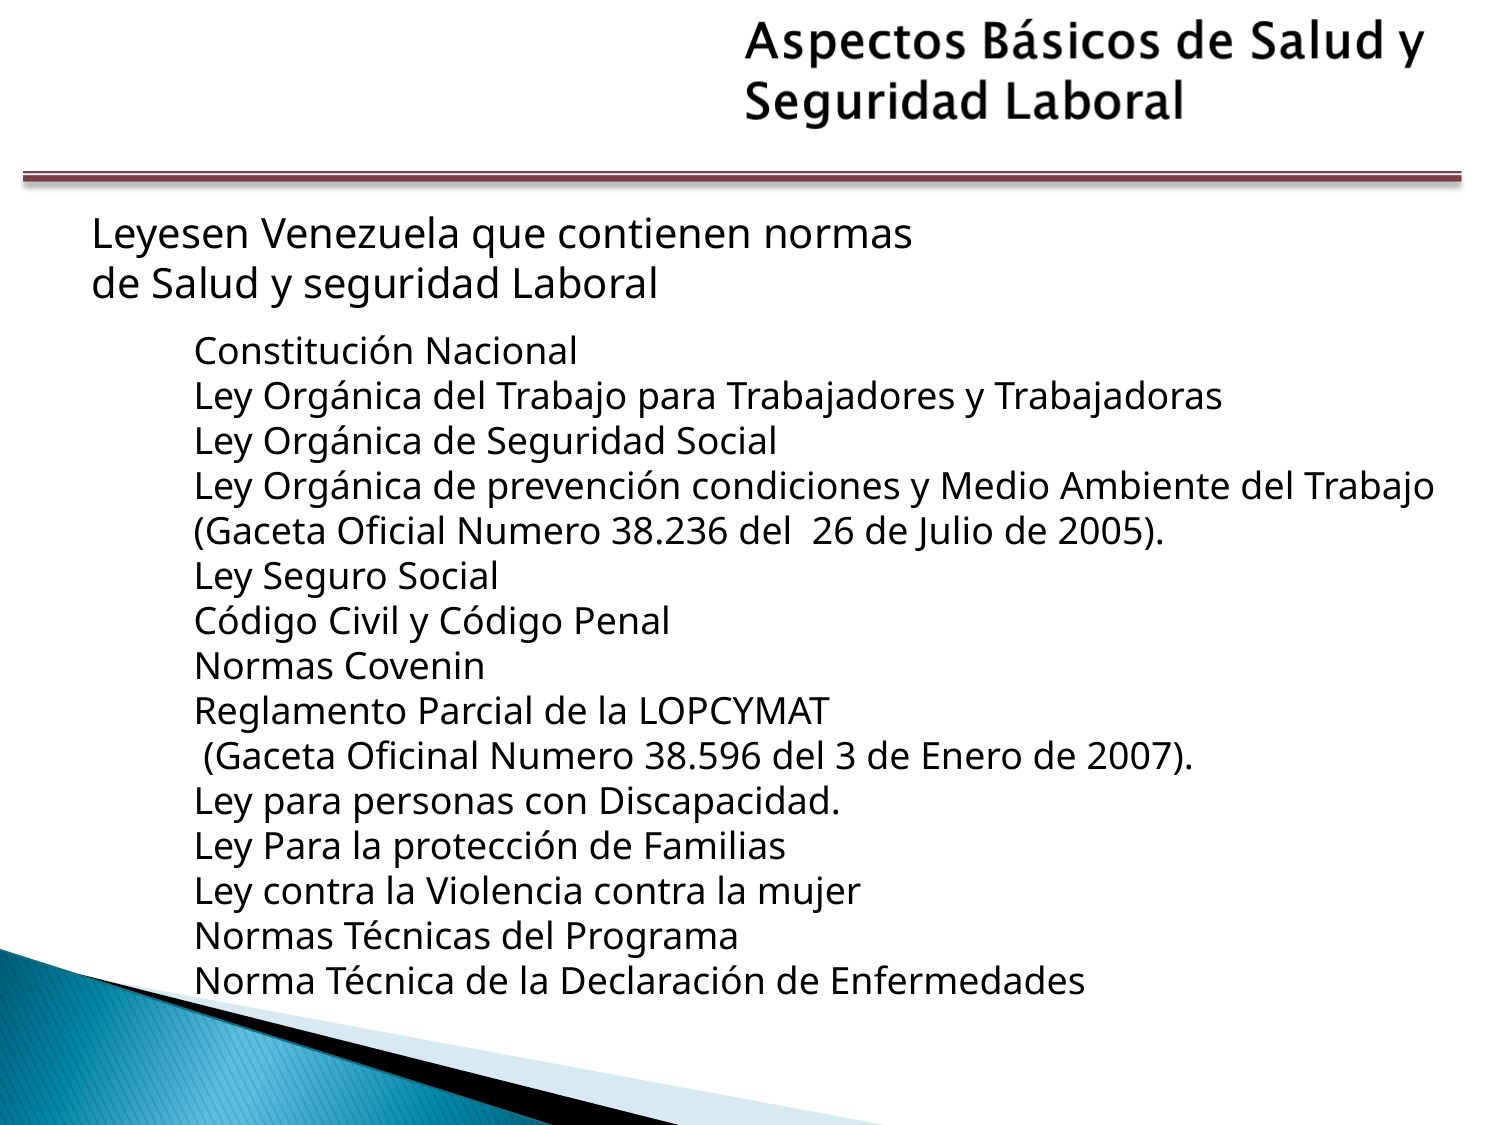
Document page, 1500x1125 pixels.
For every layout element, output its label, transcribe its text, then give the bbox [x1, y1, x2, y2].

picture [714, 0, 1480, 166]
text_box Constitución Nacional Ley Orgánica del Trabajo para Trabajadores y Trabajadoras Ley Orgánica de Seguridad Social Ley Orgánica de prevención condiciones y Medio Ambiente del Trabajo (Gaceta Oficial Numero 38.236 del 26 de Julio de 2005). Ley Seguro Social Código Civil y Código Penal Normas Covenin Reglamento Parcial de la LOPCYMAT (Gaceta Oficinal Numero 38.596 del 3 de Enero de 2007). Ley para personas con Discapacidad. Ley Para la protección de Familias Ley contra la Violencia contra la mujer Normas Técnicas del Programa Norma Técnica de la Declaración de Enfermedades [179, 319, 1500, 1009]
picture [14, 168, 1475, 197]
text_box Leyesen Venezuela que contienen normas de Salud y seguridad Laboral [76, 199, 975, 316]
